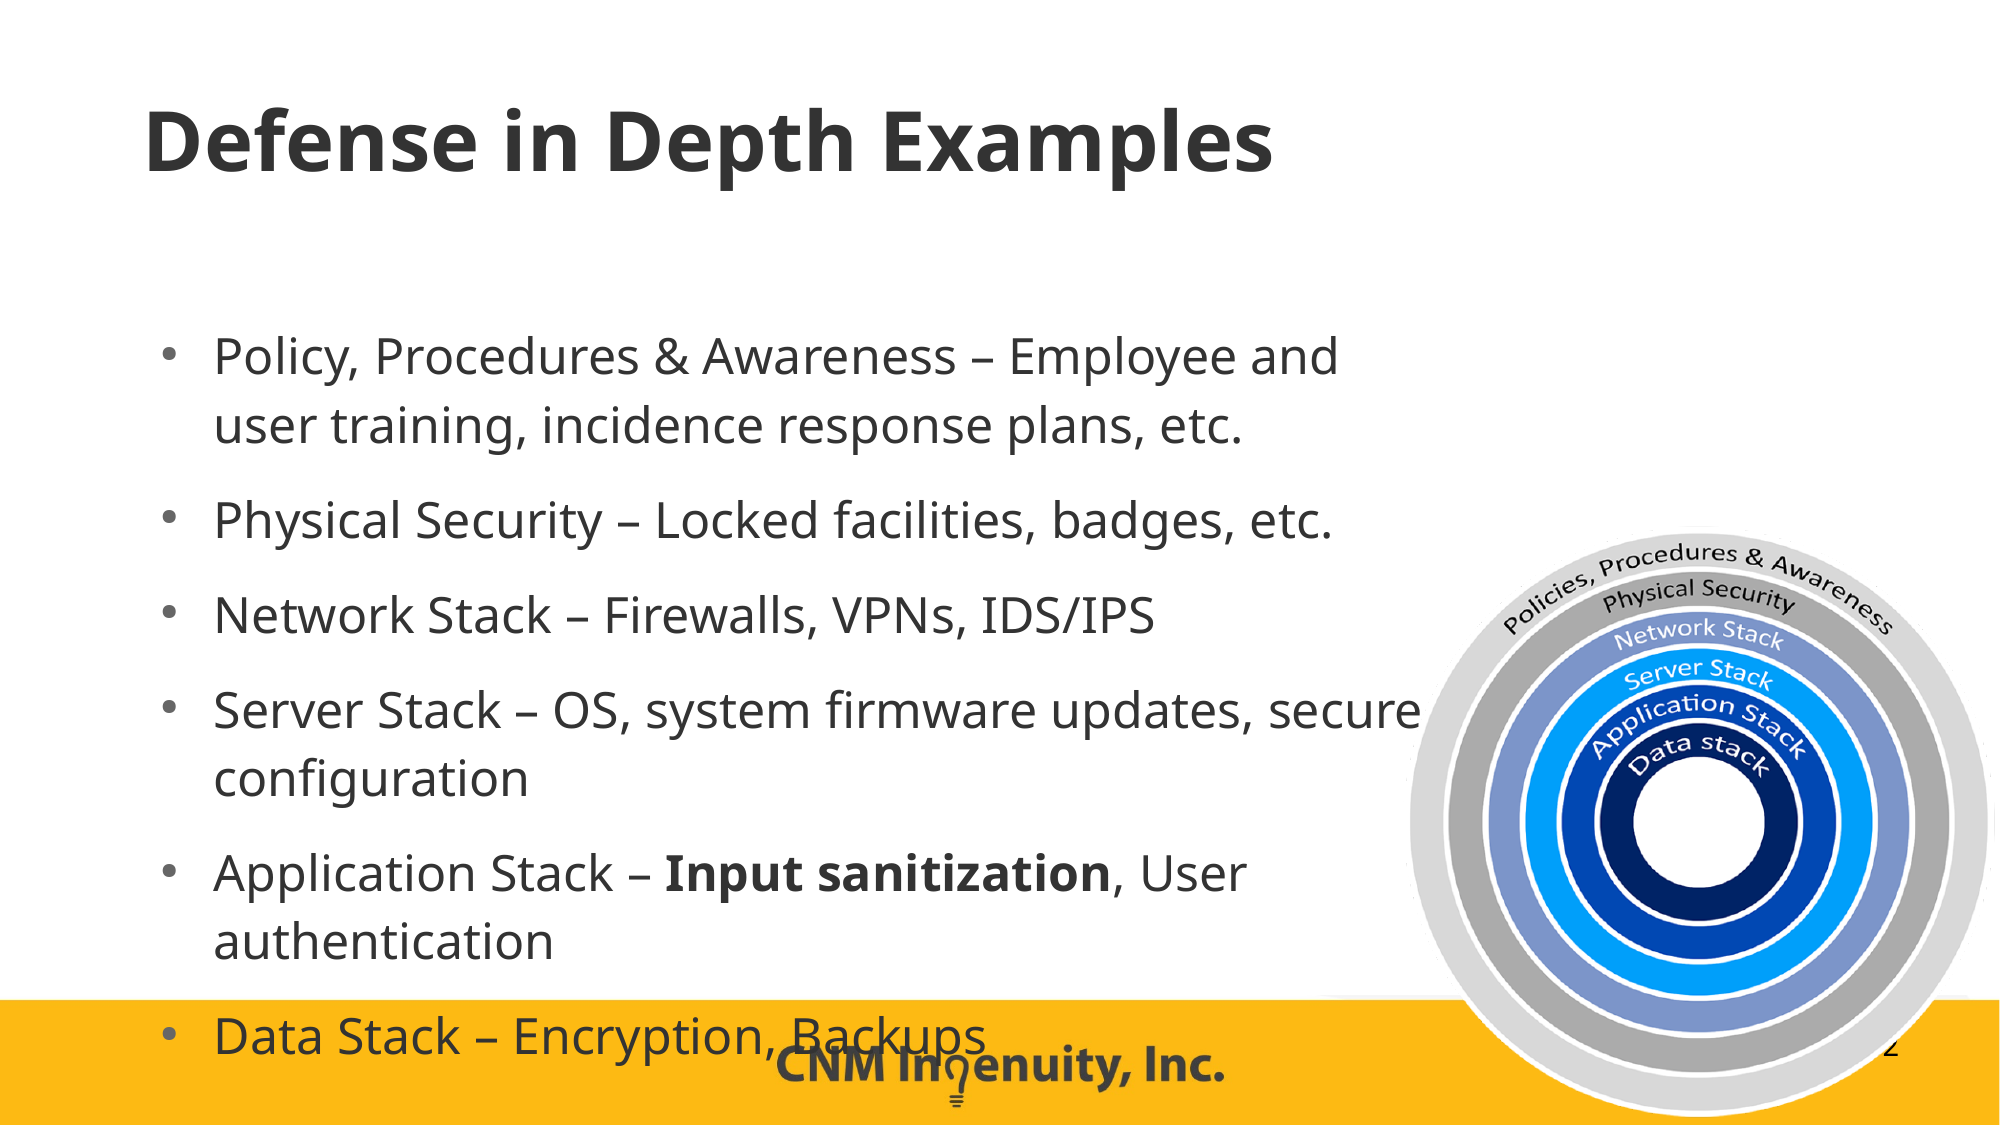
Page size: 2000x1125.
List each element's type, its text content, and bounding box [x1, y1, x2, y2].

picture [0, 523, 2000, 1125]
list Policy, Procedures & Awareness – Employee and user training, incidence response plans, etc. Physical Security – Locked facilities, badges, etc. Network Stack – Firewalls, VPNs, IDS/IPS Server Stack – OS, system firmware updates, secure configuration Application Stack – Input sanitization, User authentication Data Stack – Encryption, Backups [142, 321, 1441, 974]
title Defense in Depth Examples [142, 44, 1900, 233]
